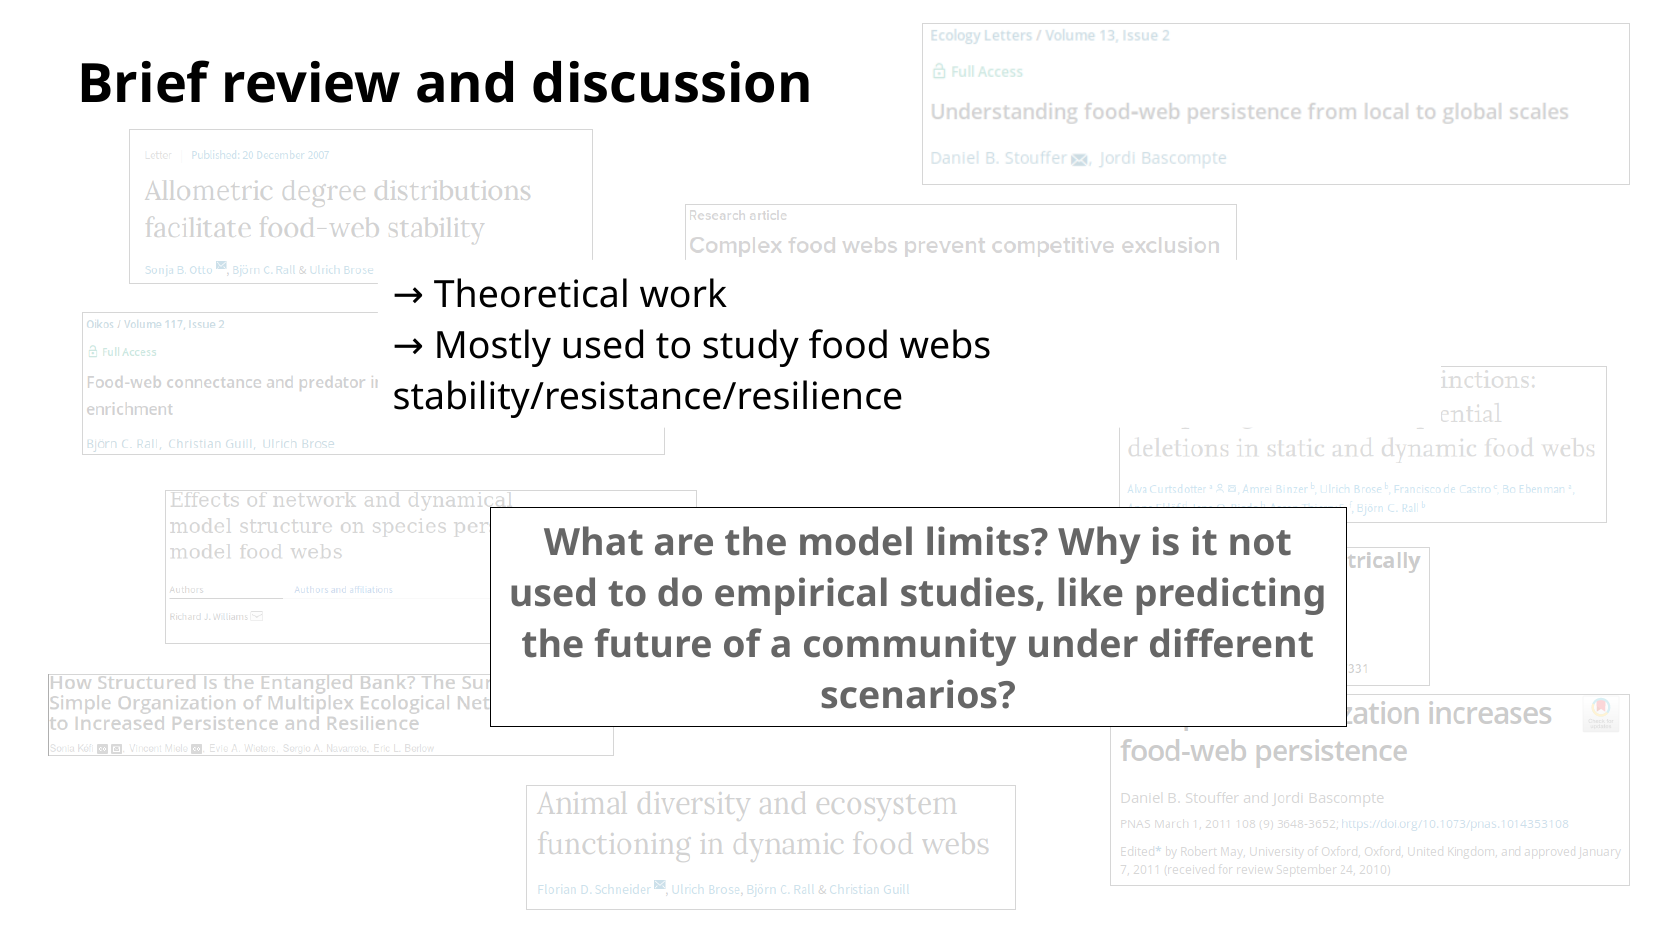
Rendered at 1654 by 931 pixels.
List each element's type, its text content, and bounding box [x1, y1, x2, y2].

picture [1119, 366, 1607, 523]
picture [526, 785, 1016, 910]
picture [165, 490, 697, 644]
picture [48, 674, 614, 756]
picture [129, 129, 593, 284]
picture [685, 204, 1237, 259]
text_box → Theoretical work → Mostly used to study food webs stability/resistance/resilience [377, 259, 1441, 378]
picture [922, 23, 1630, 185]
text_box What are the model limits? Why is it not used to do empirical studies, like predicting the future of a community under different scenarios? [490, 507, 1347, 666]
text_box Brief review and discussion [62, 36, 922, 121]
picture [1110, 694, 1630, 886]
picture [82, 312, 665, 455]
picture [1347, 547, 1430, 686]
